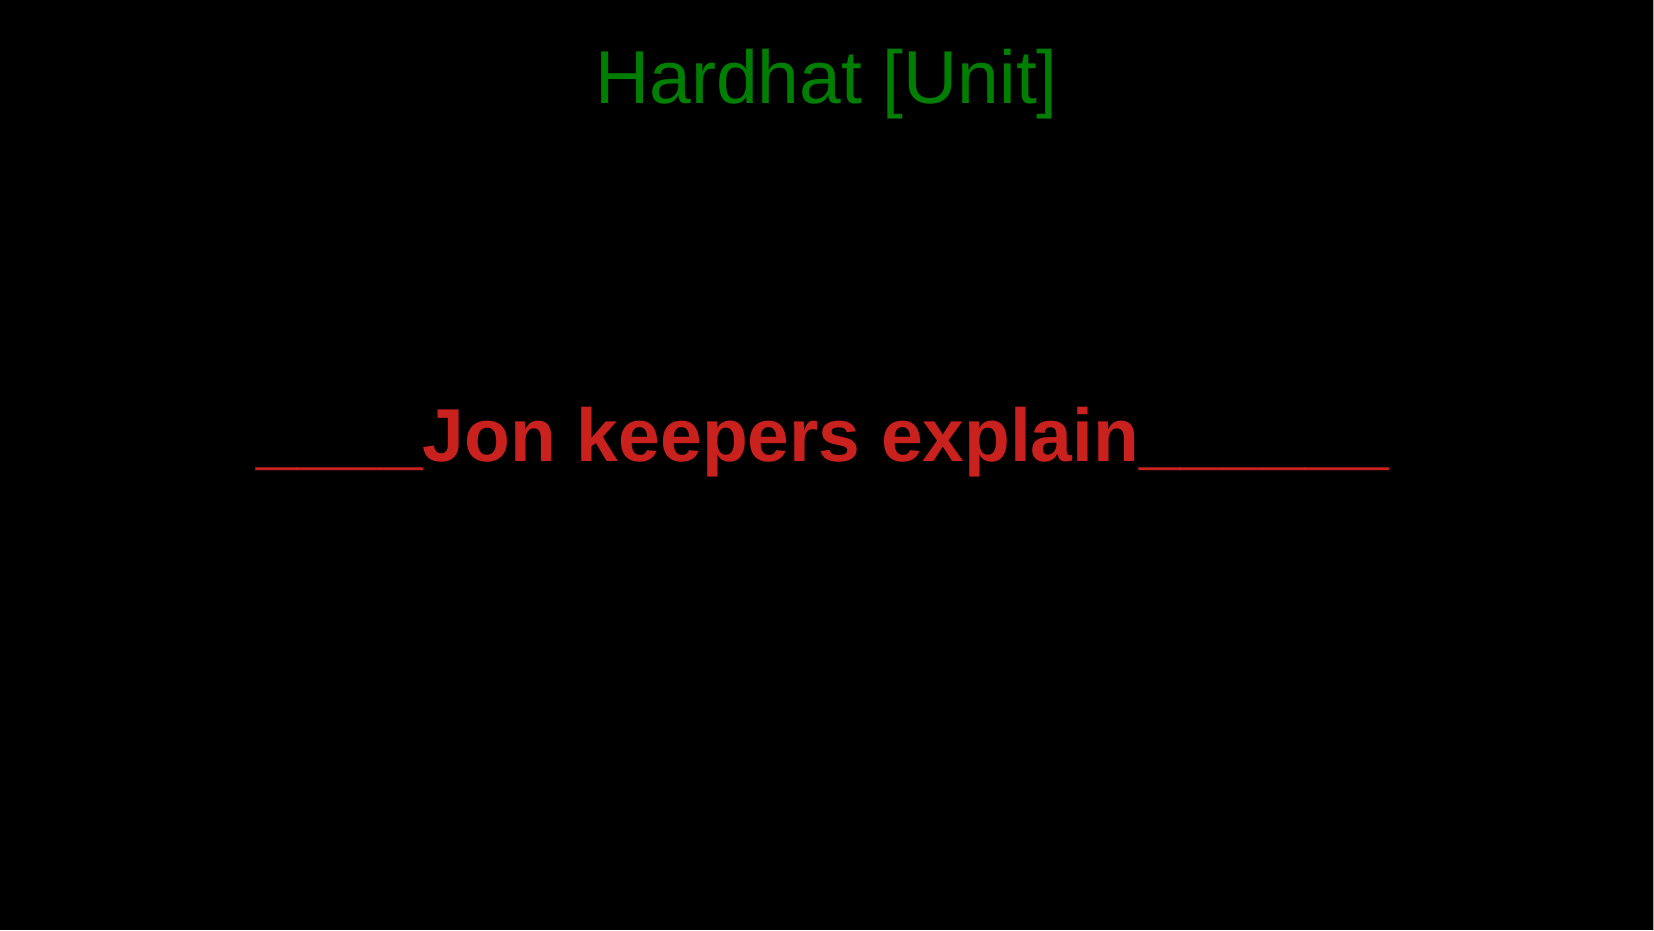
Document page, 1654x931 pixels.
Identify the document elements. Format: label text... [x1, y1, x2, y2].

title Hardhat [Unit] [0, 0, 1654, 156]
title ____Jon keepers explain______ [0, 330, 1651, 541]
